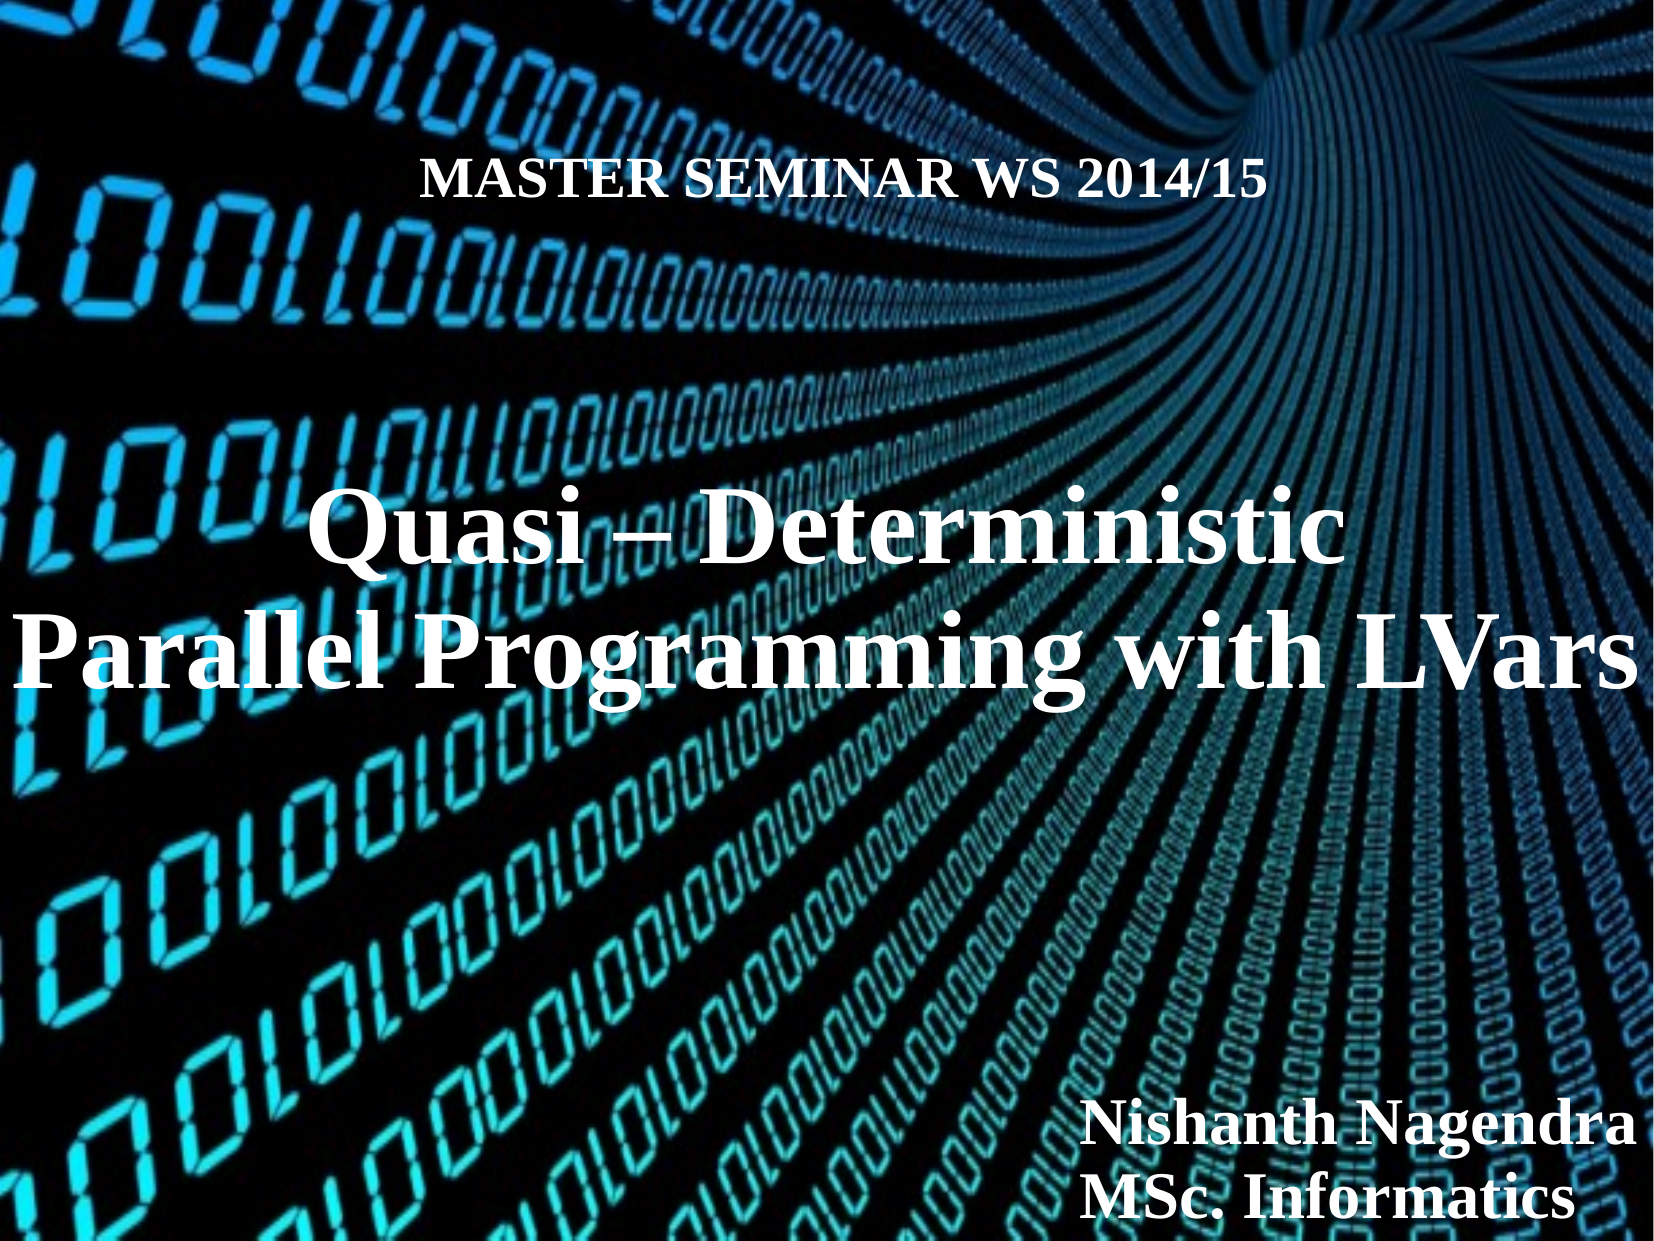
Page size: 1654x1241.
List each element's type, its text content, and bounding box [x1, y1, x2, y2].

text_box MASTER SEMINAR WS 2014/15 [405, 137, 1291, 226]
picture [0, 0, 1654, 1241]
text_box Nishanth Nagendra MSc. Informatics [1065, 1077, 1654, 1241]
